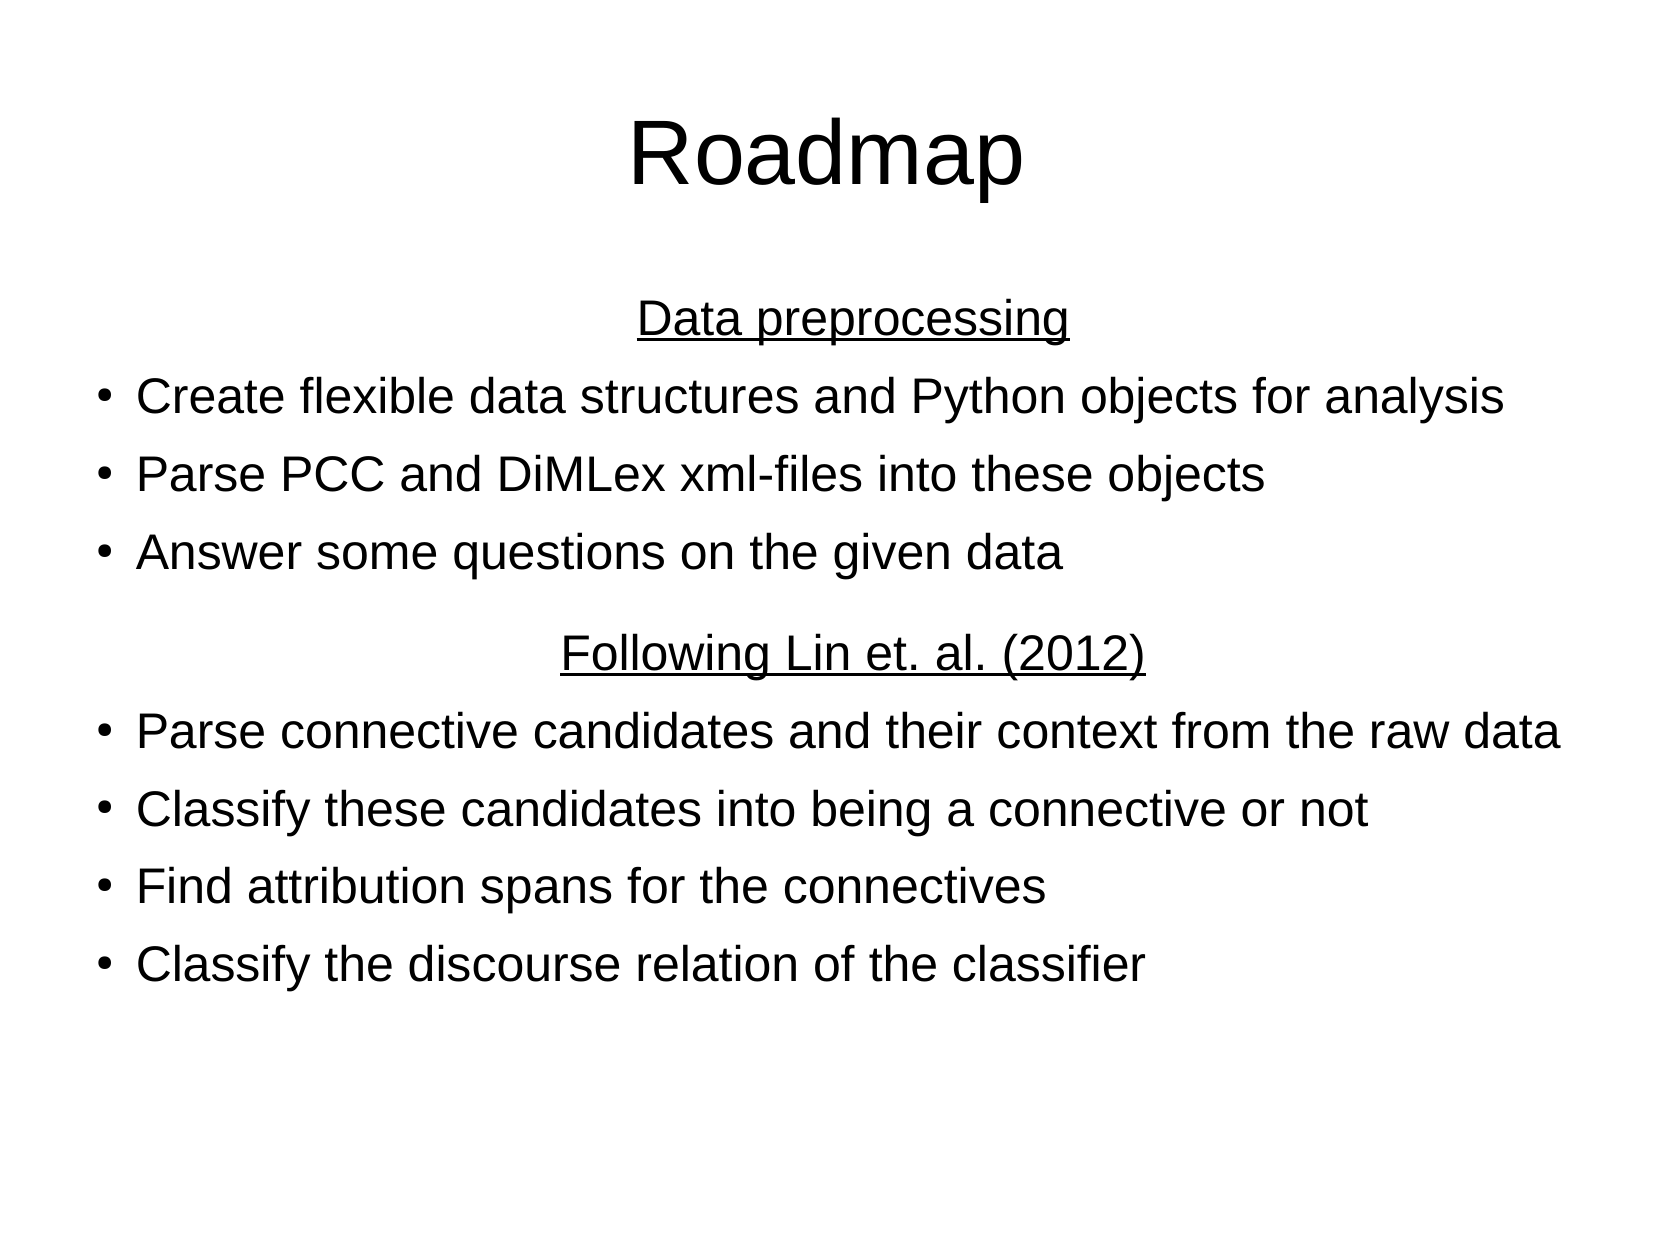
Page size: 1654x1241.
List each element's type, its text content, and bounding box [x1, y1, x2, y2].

list Data preprocessing Create flexible data structures and Python objects for analysis Parse PCC and DiMLex xml-files into these objects Answer some questions on the given data Following Lin et. al. (2012) Parse connective candidates and their context from the raw data Classify these candidates into being a connective or not Find attribution spans for the connectives Classify the discourse relation of the classifier [82, 290, 1571, 1010]
title Roadmap [82, 49, 1571, 257]
